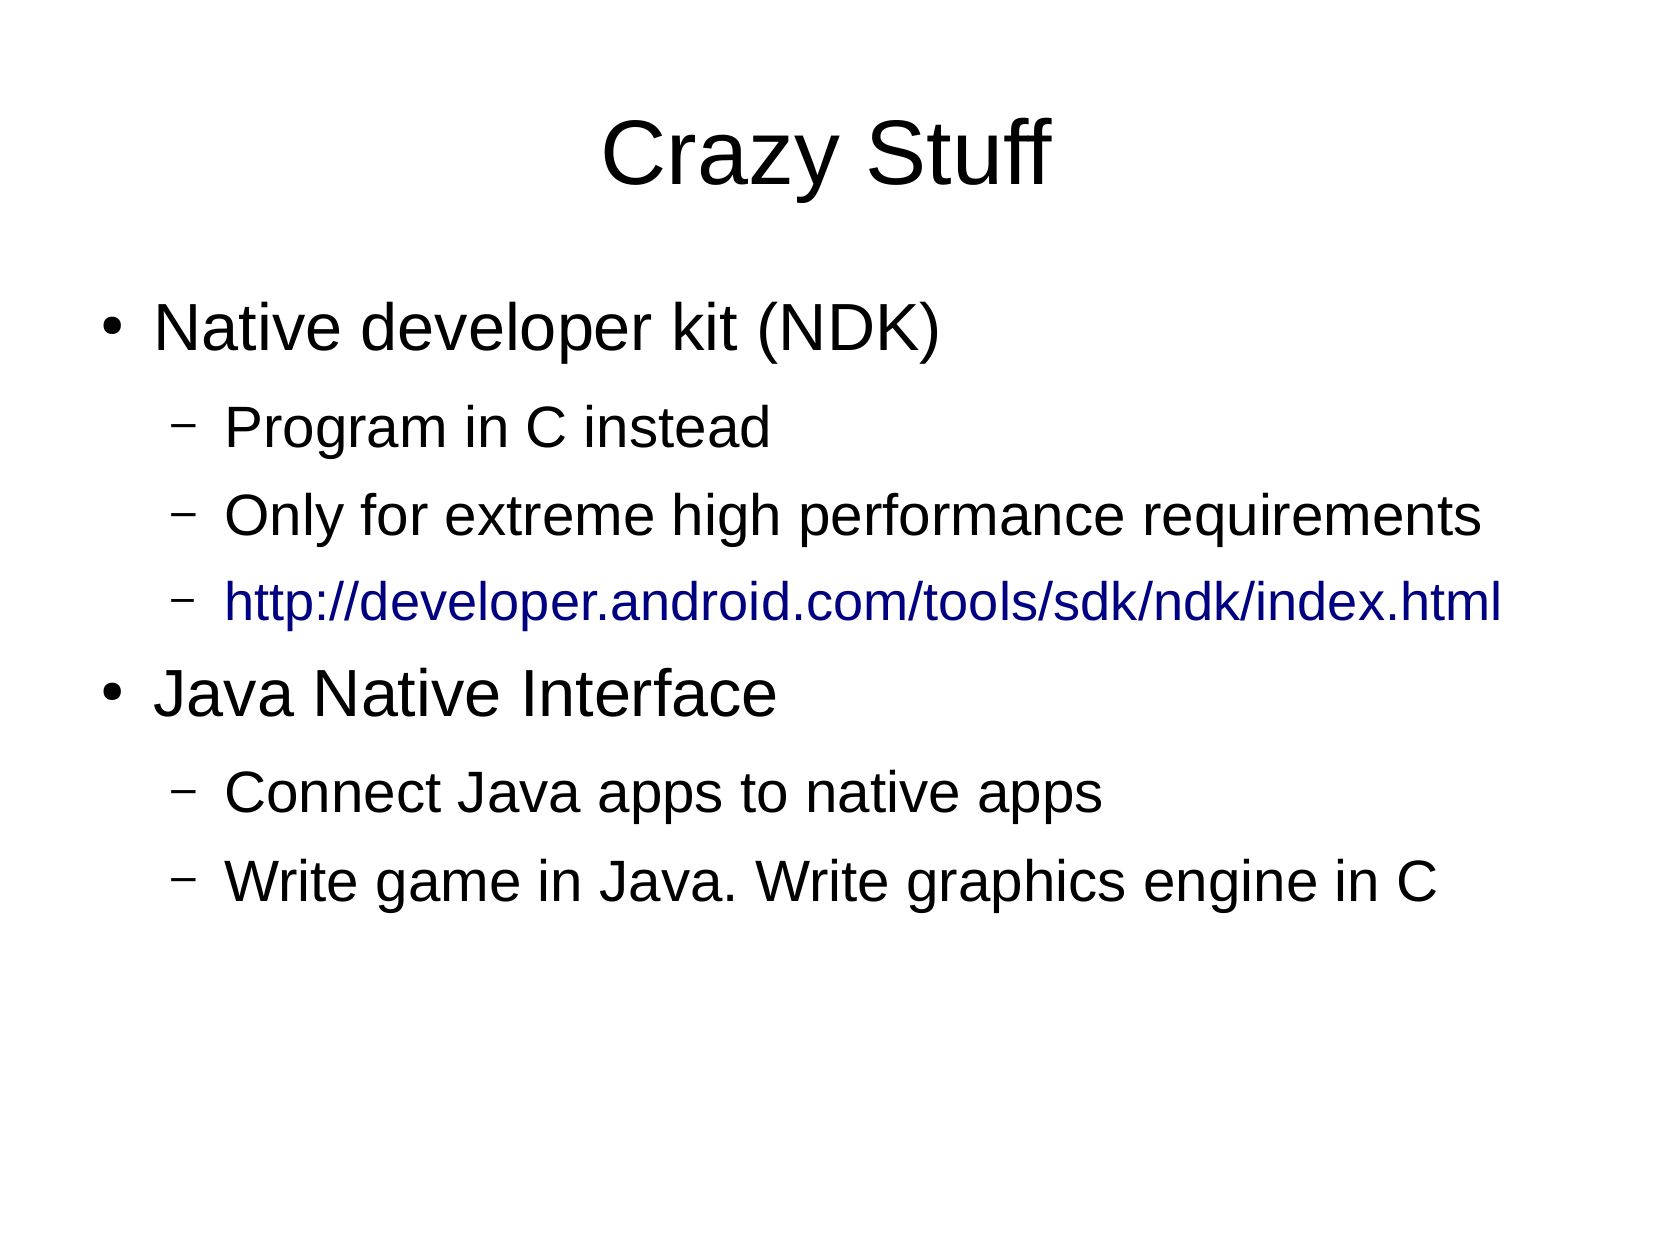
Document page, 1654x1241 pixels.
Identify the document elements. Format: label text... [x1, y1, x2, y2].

list Native developer kit (NDK) Program in C instead Only for extreme high performance requirements http://developer.android.com/tools/sdk/ndk/index.html Java Native Interface Connect Java apps to native apps Write game in Java. Write graphics engine in C [82, 290, 1571, 1010]
title Crazy Stuff [82, 49, 1571, 257]
